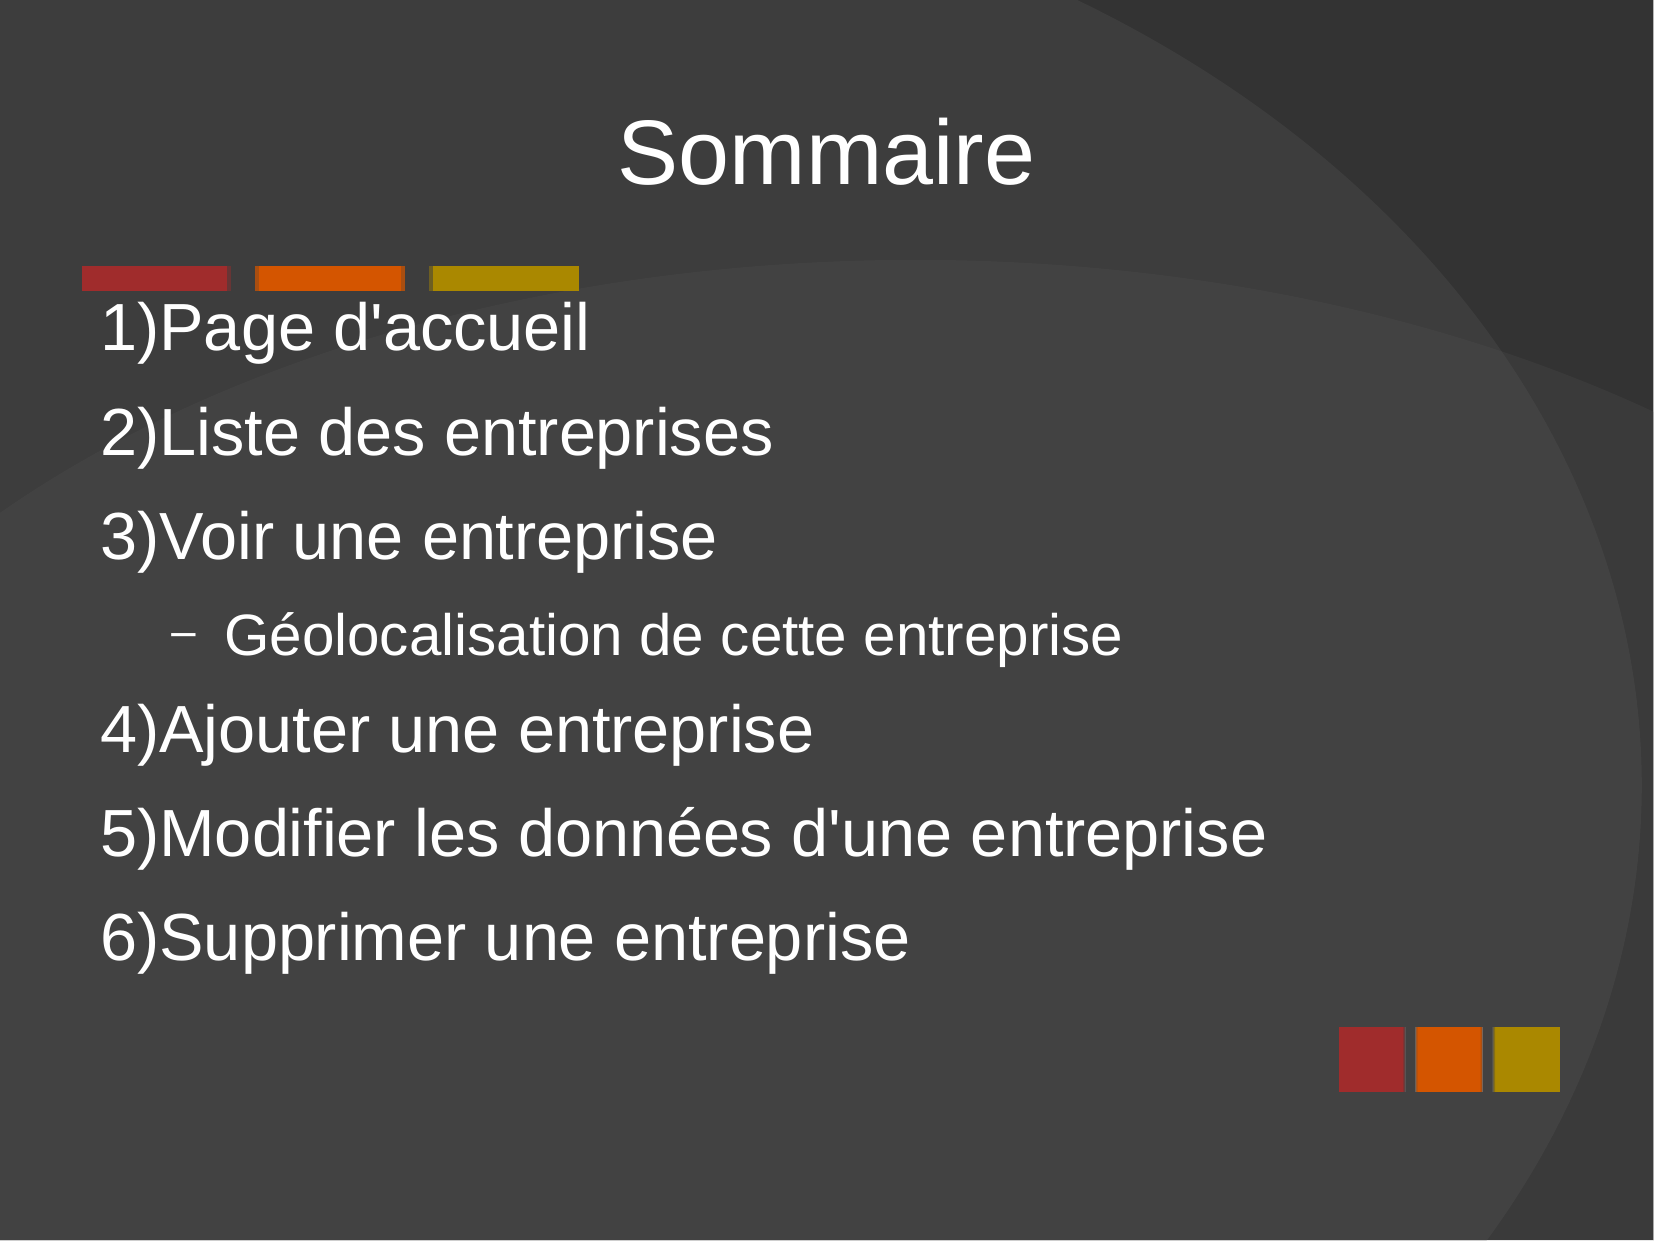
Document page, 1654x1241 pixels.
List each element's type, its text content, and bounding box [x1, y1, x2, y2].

title Sommaire [82, 49, 1571, 257]
picture [1339, 1027, 1560, 1092]
list Page d'accueil Liste des entreprises Voir une entreprise Géolocalisation de cette entreprise Ajouter une entreprise Modifier les données d'une entreprise Supprimer une entreprise [82, 290, 1571, 1010]
picture [82, 266, 579, 290]
